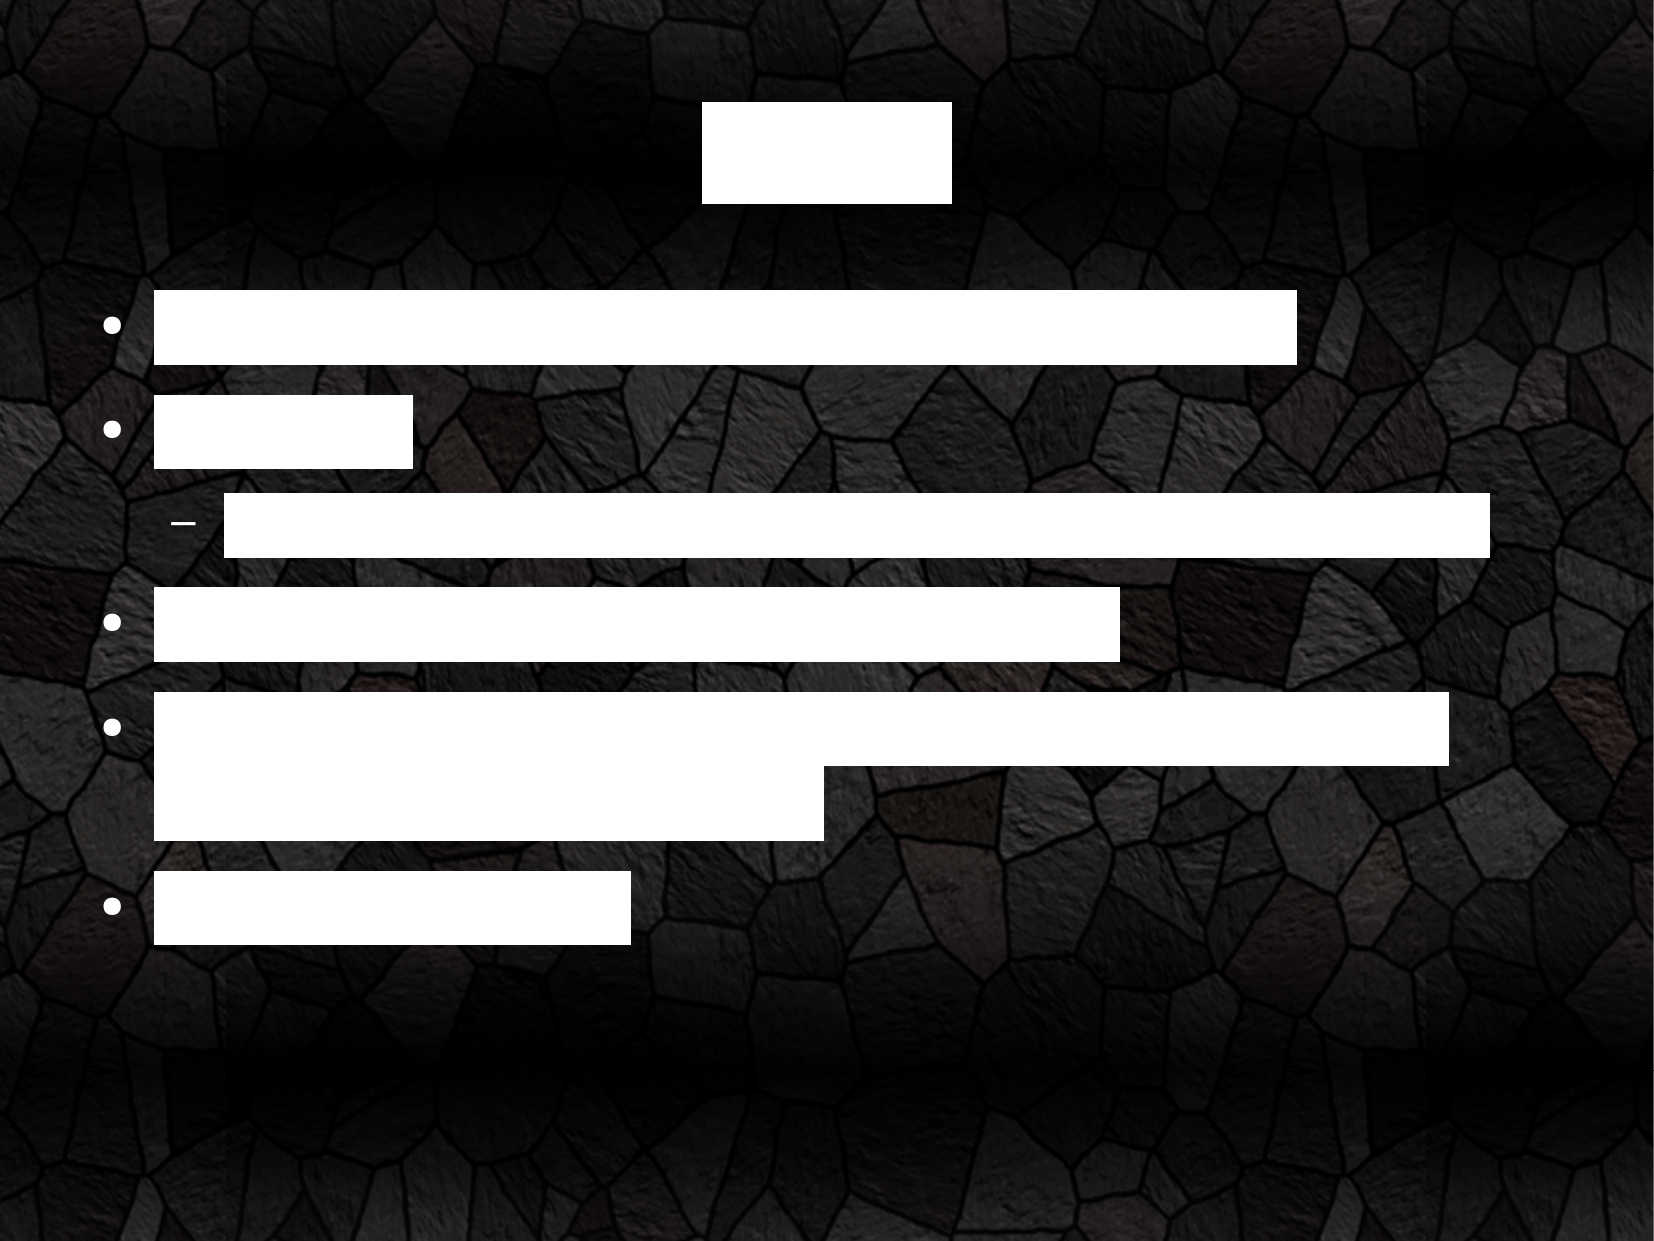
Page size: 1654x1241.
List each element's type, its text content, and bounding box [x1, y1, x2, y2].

list Modifican un valor en una etiqueta {{ }} Ejemplo: {{ nombre|upper }} pasa el nombre a mayúsculas Django viene con unos 60 filtros: Lo que es más interesante, podemos definir nuestros propios filtros ... y es muy fácil [82, 290, 1571, 1010]
title Filtros [82, 49, 1571, 257]
picture [0, 0, 1654, 1241]
